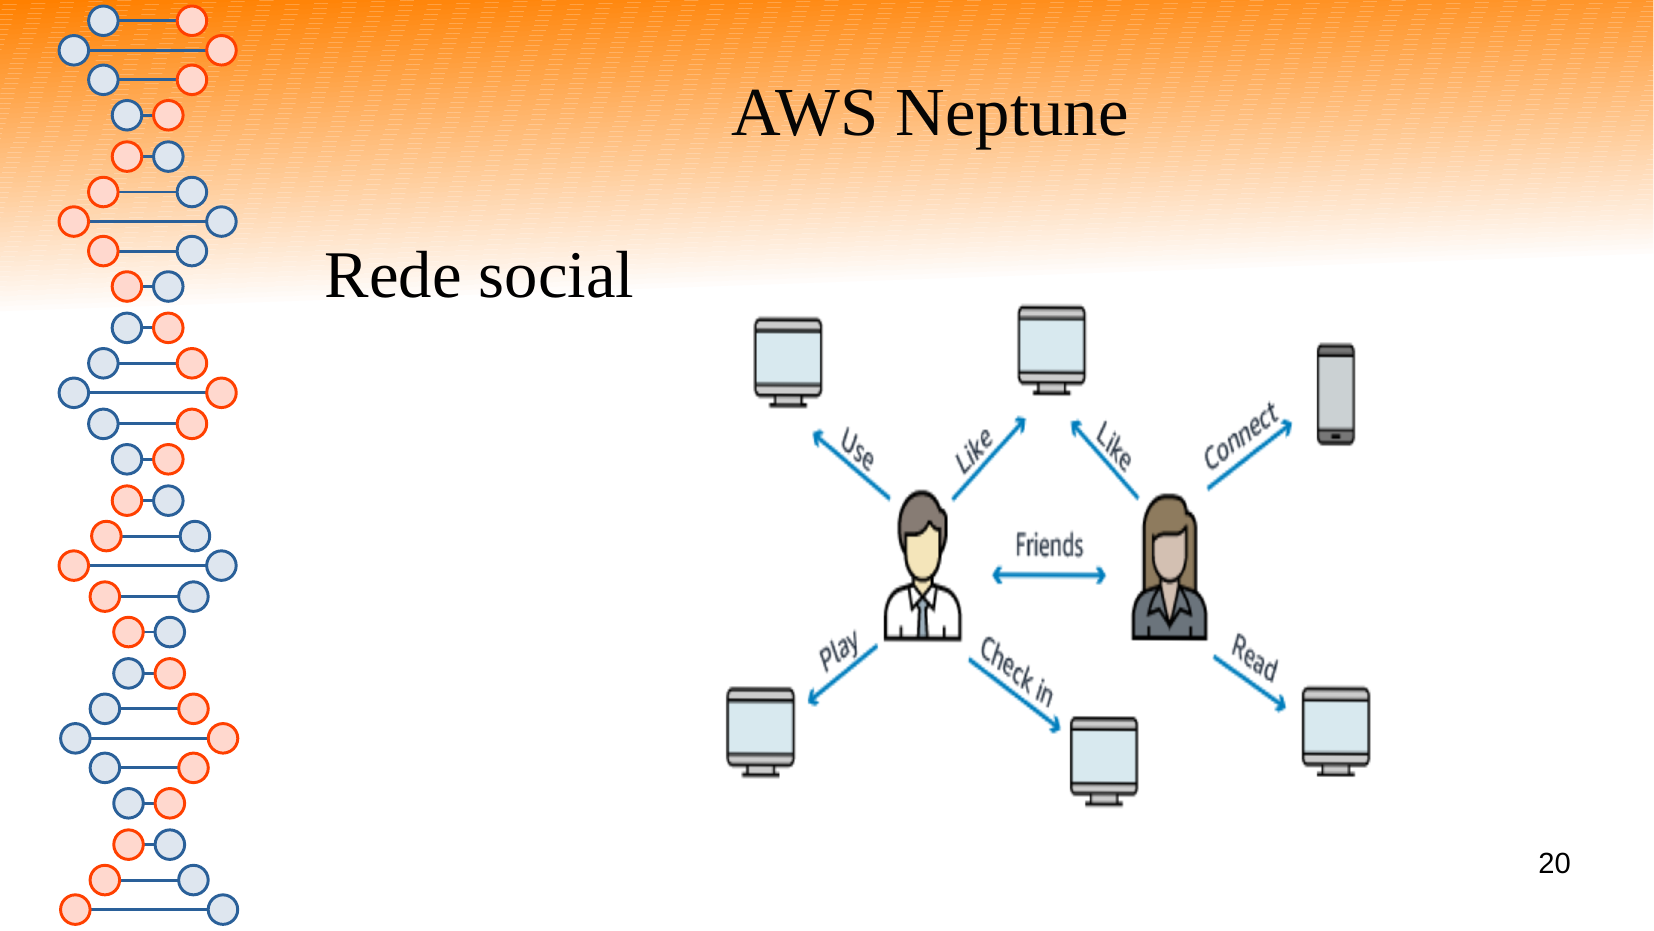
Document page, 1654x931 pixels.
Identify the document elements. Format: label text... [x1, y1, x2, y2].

title AWS Neptune [265, 35, 1595, 189]
picture [712, 295, 1385, 827]
subtitle Rede social [265, 224, 1595, 325]
